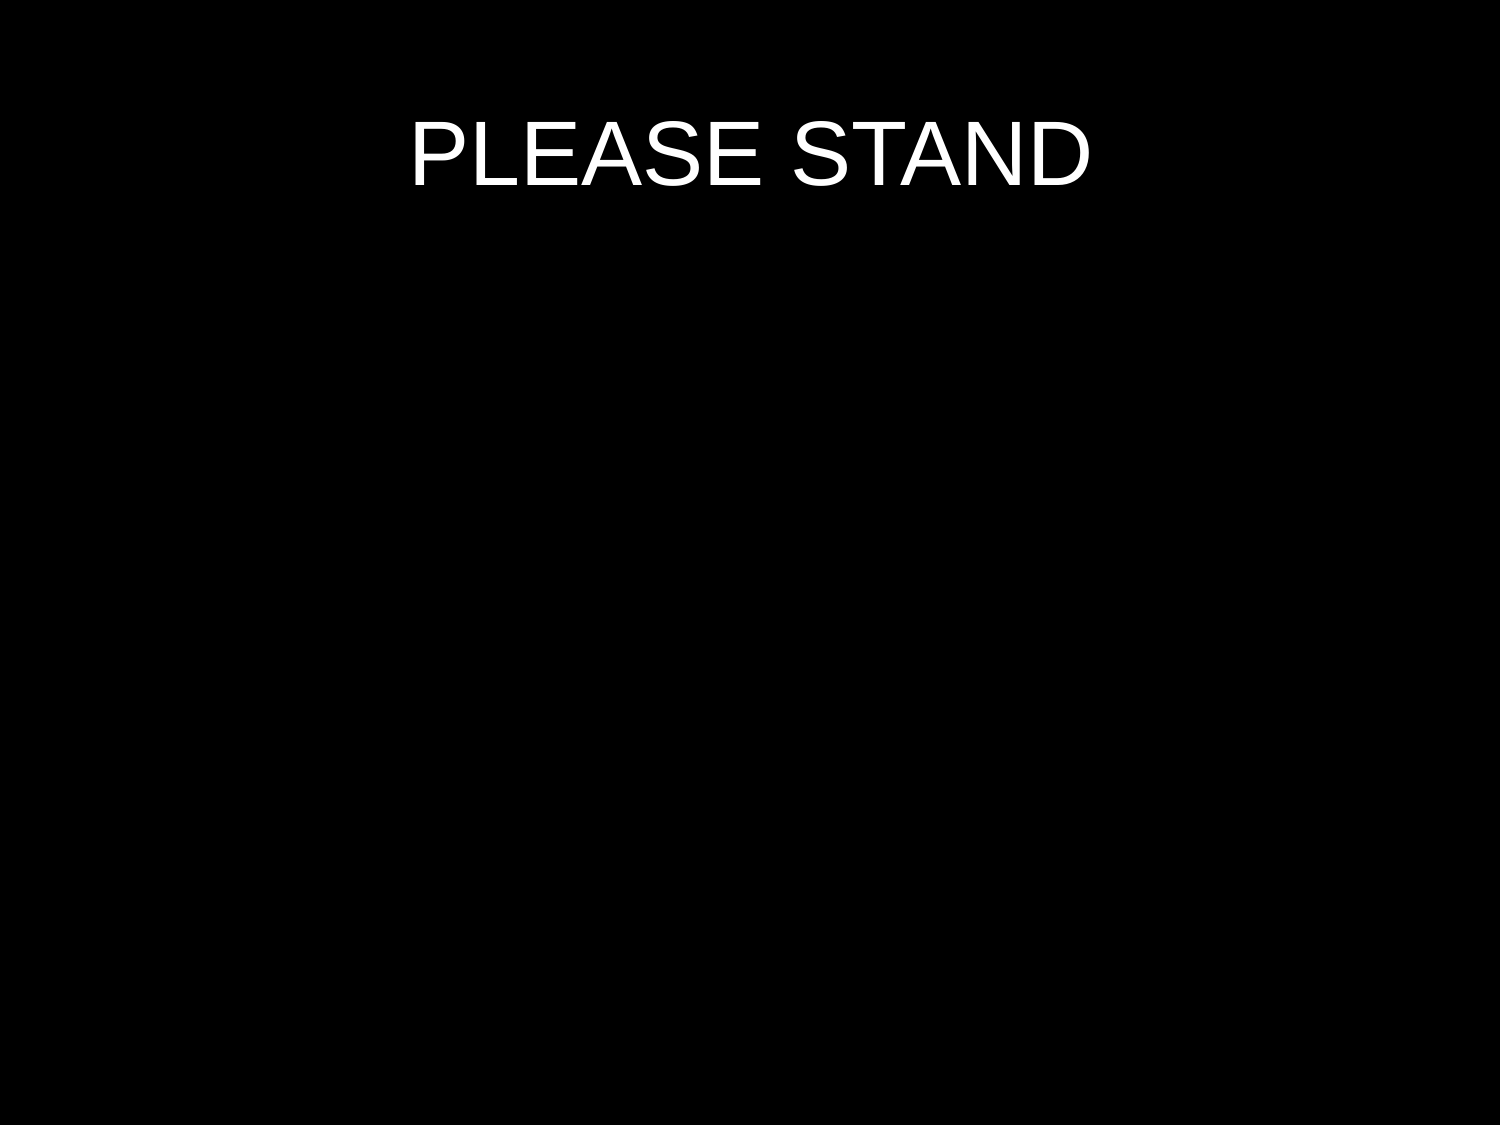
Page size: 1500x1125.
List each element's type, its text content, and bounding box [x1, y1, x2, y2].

title PLEASE STAND [76, 54, 1427, 243]
